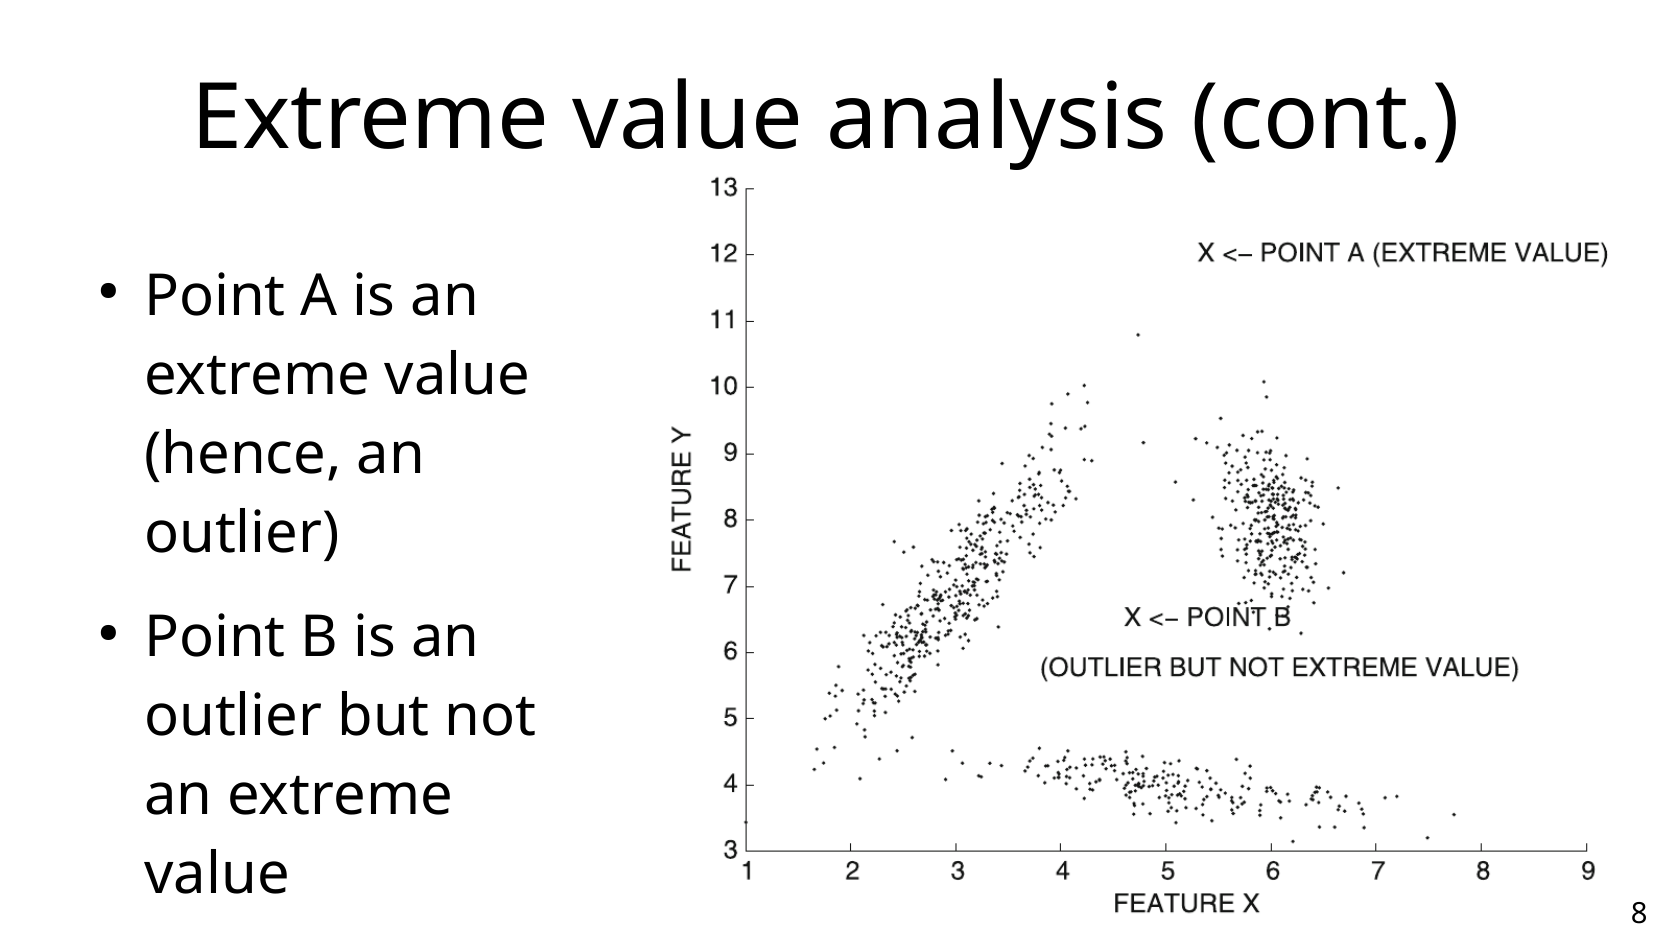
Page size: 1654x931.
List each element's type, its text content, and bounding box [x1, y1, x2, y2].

title Extreme value analysis (cont.) [82, 1, 1571, 226]
list Point A is an extreme value (hence, an outlier) Point B is an outlier but not an extreme value [82, 253, 600, 919]
picture [637, 158, 1629, 930]
